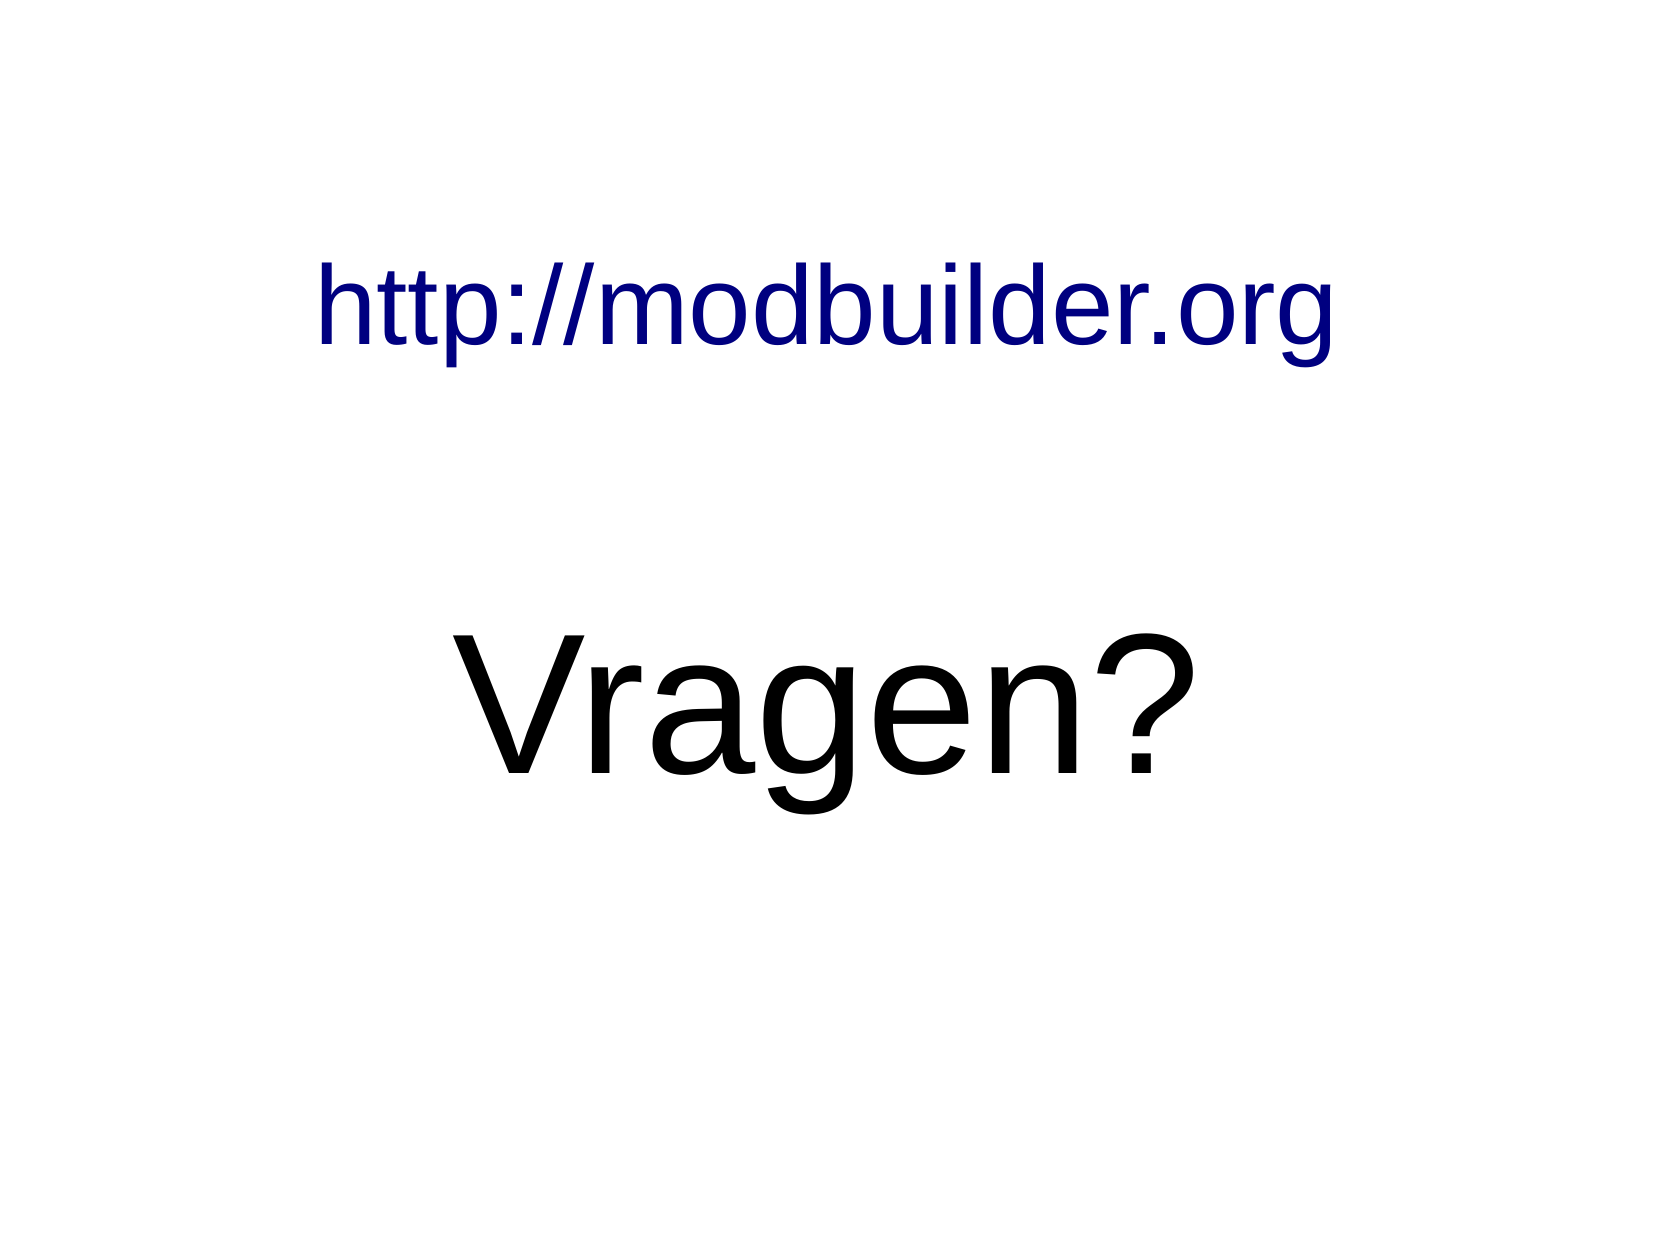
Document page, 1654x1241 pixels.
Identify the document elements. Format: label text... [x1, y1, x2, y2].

subtitle http://modbuilder.org Vragen? [82, 49, 1571, 1010]
